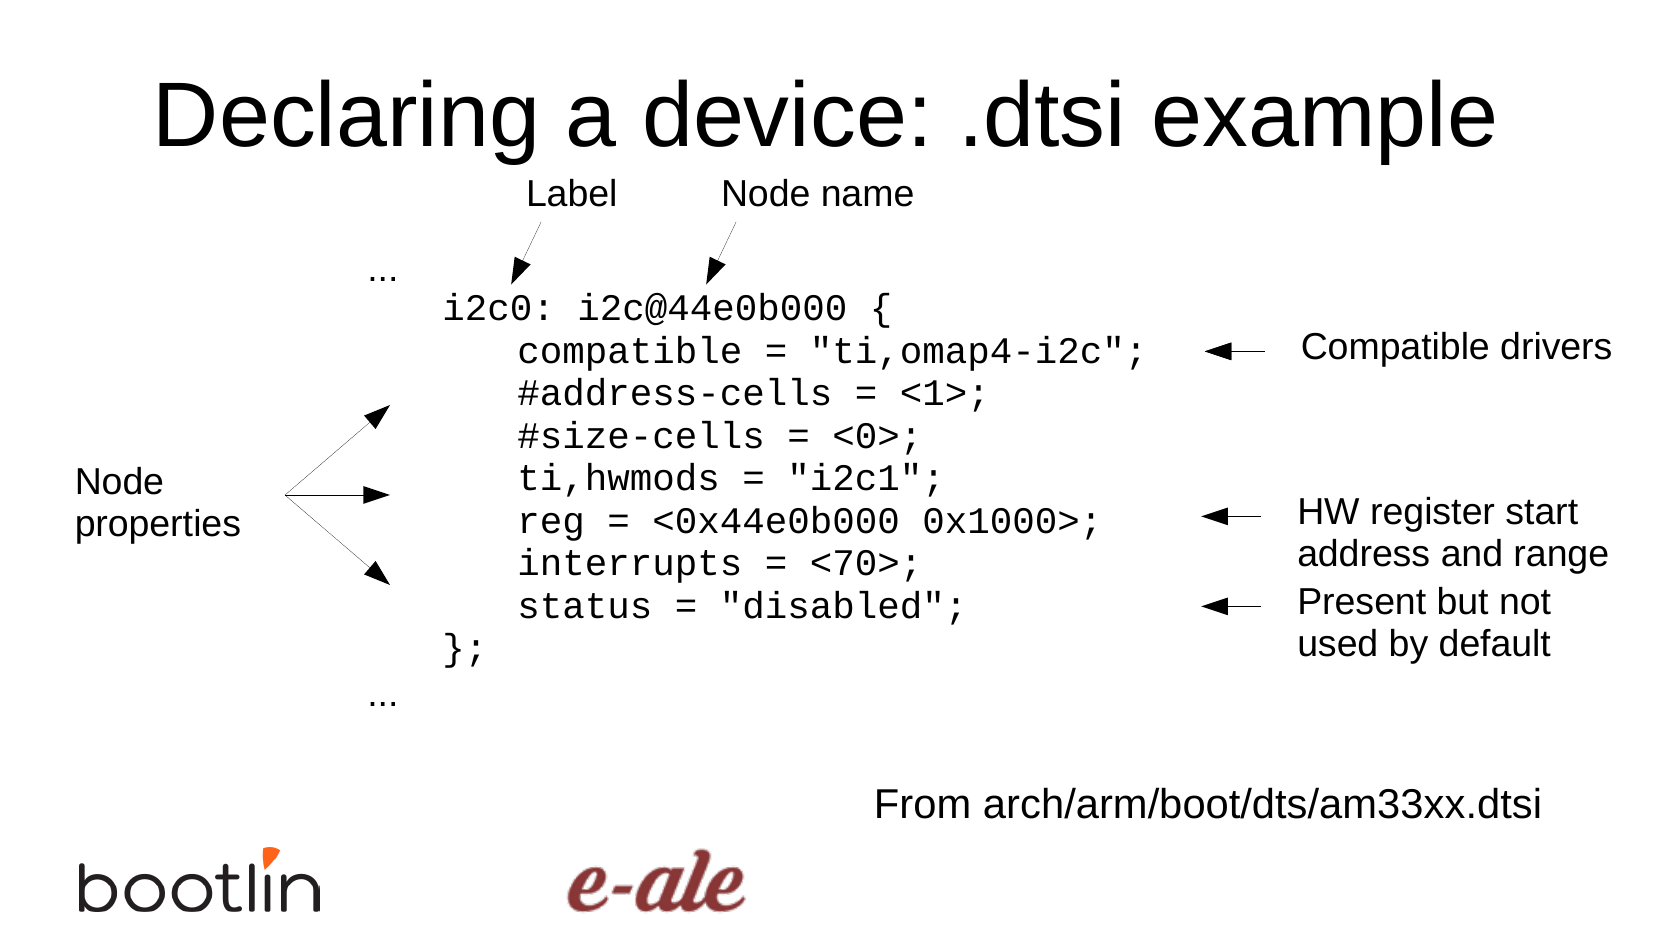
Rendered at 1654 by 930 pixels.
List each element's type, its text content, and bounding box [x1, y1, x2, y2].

list From arch/arm/boot/dts/am33xx.dtsi [873, 780, 1602, 841]
text_box Compatible drivers [1286, 318, 1628, 376]
text_box Label [511, 165, 633, 222]
picture [565, 847, 749, 915]
title Declaring a device: .dtsi example [82, 37, 1571, 193]
text_box Node properties [60, 453, 350, 552]
text_box ... i2c0: i2c@44e0b000 { compatible = "ti,omap4-i2c"; #address-cells = <1>; #size-cells = <0>; ti,hwmods = "i2c1"; reg = <0x44e0b000 0x1000>; interrupts = <70>; status = "disabled"; }; ... [352, 240, 1208, 764]
text_box Node properties [287, 453, 402, 552]
text_box HW register start address and range [1282, 483, 1624, 582]
text_box Node name [706, 165, 930, 222]
text_box Present but not used by default [1282, 573, 1567, 672]
picture [79, 847, 320, 912]
